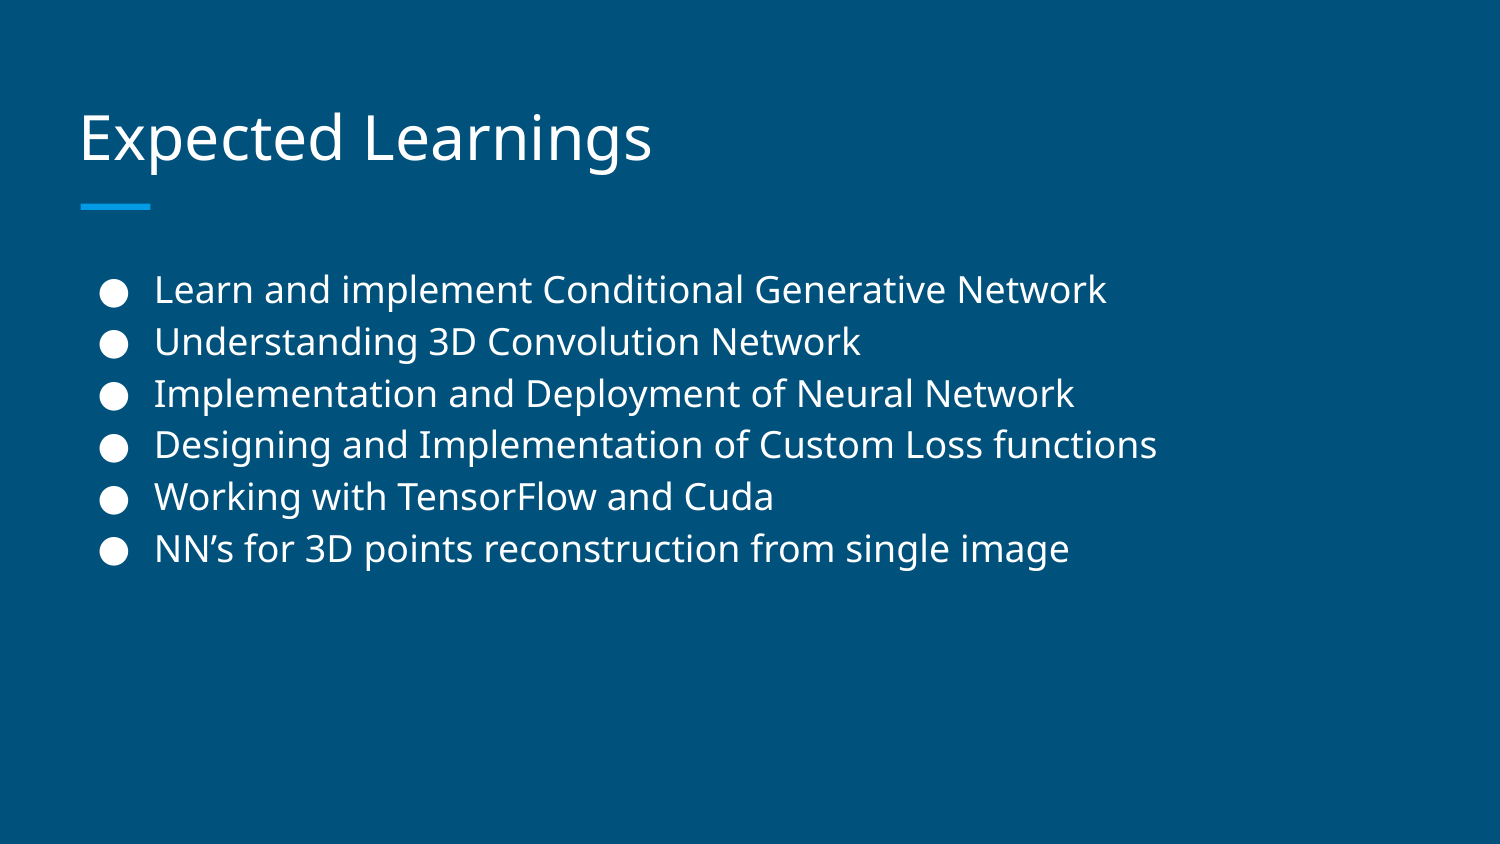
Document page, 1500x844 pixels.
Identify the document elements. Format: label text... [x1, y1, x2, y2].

title Expected Learnings [63, 75, 1437, 188]
list Learn and implement Conditional Generative Network Understanding 3D Convolution Network Implementation and Deployment of Neural Network Designing and Implementation of Custom Loss functions Working with TensorFlow and Cuda NN’s for 3D points reconstruction from single image [63, 244, 1437, 750]
